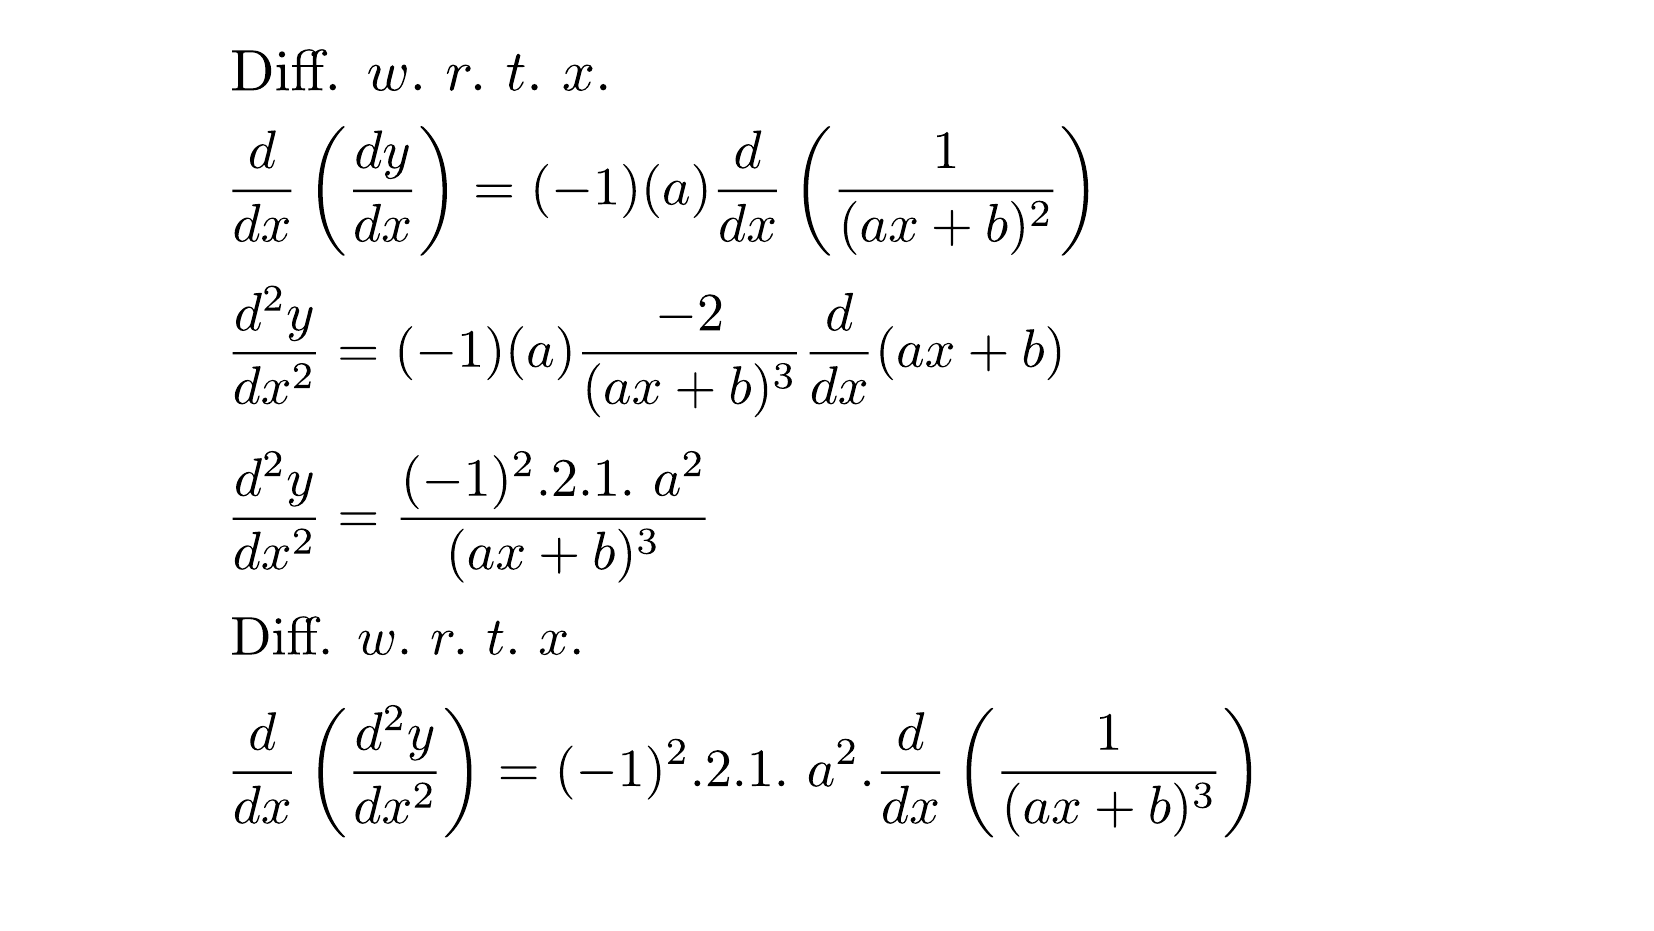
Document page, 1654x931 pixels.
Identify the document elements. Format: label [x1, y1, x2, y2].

title [47, 37, 1607, 898]
text_box [232, 285, 1061, 418]
text_box [232, 616, 580, 656]
text_box [232, 49, 607, 92]
text_box [232, 450, 706, 583]
text_box [232, 704, 1252, 838]
text_box [232, 126, 1089, 256]
